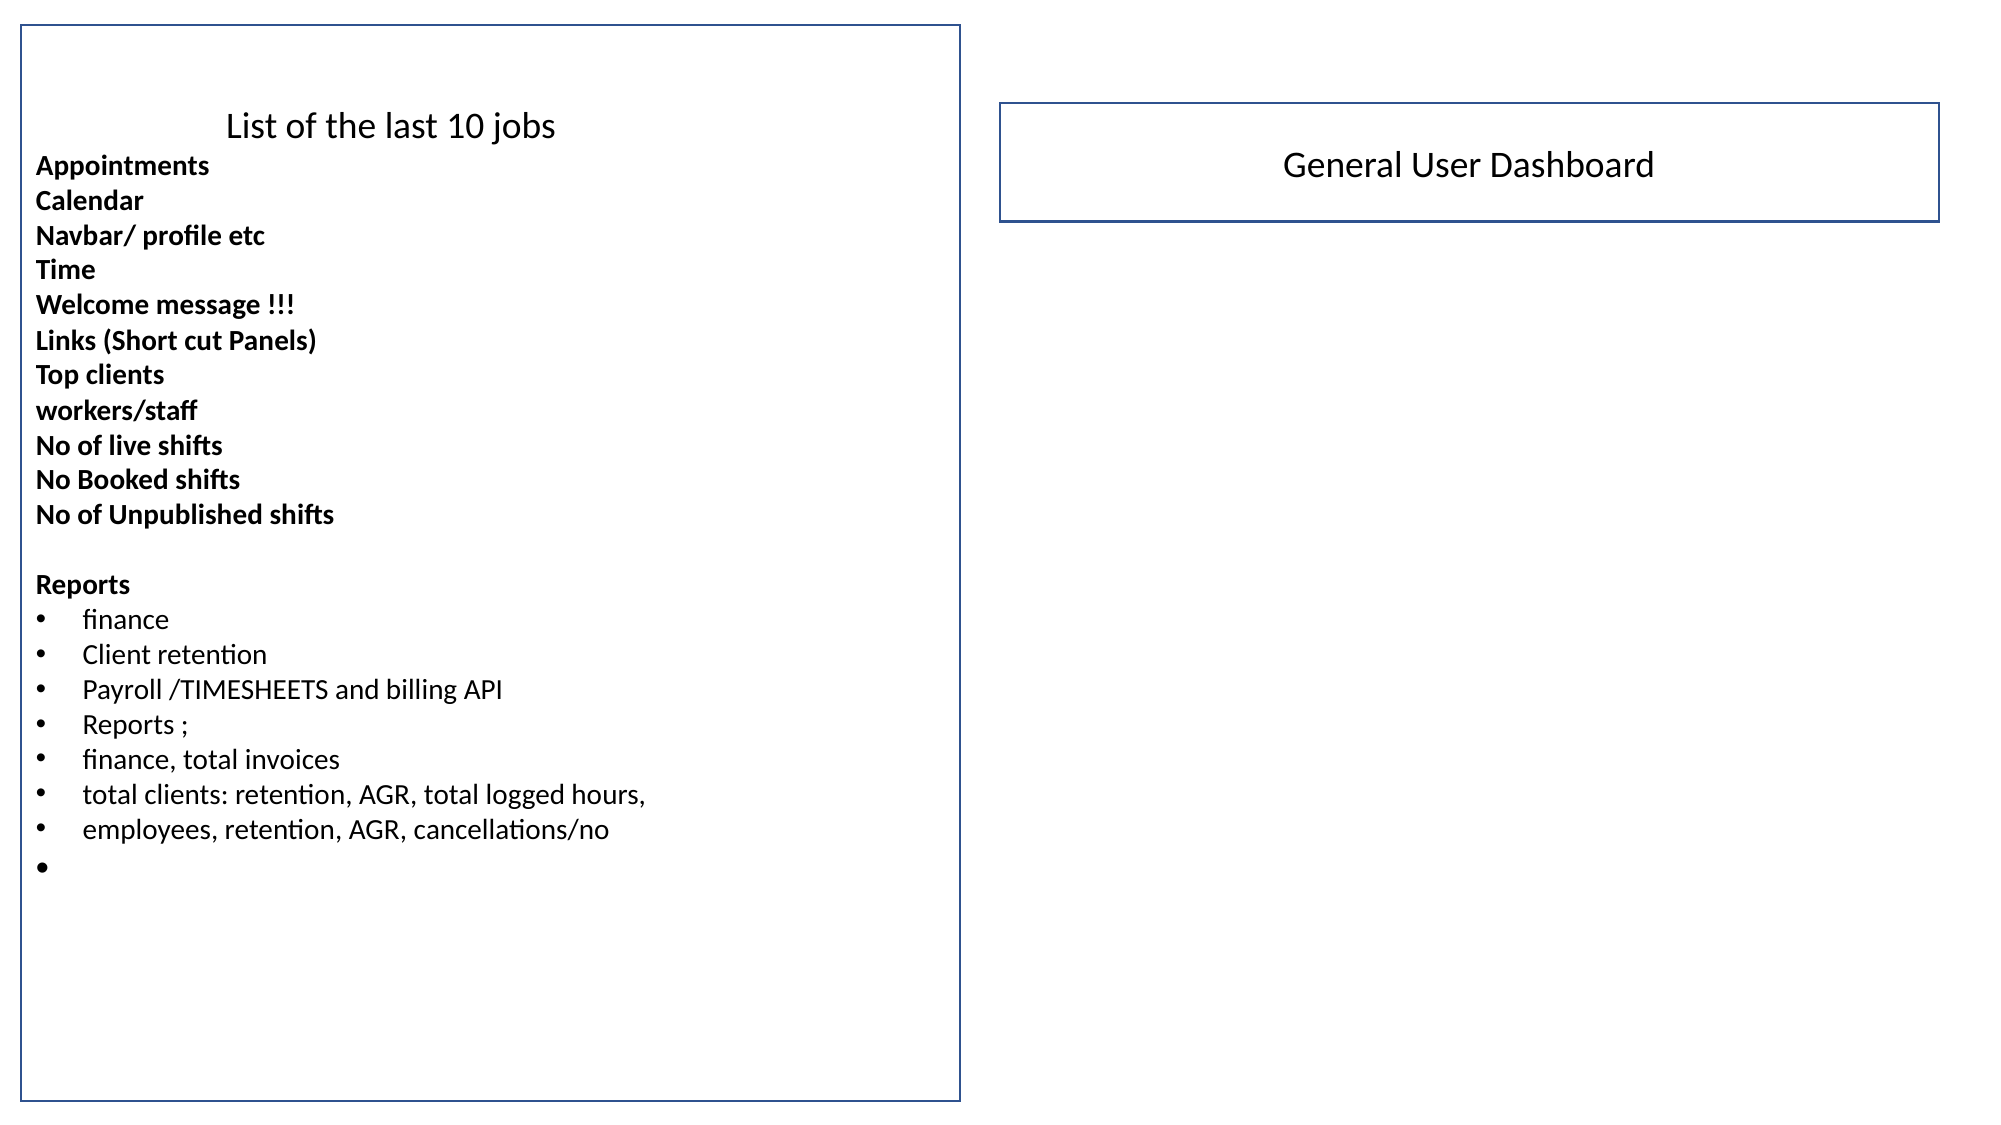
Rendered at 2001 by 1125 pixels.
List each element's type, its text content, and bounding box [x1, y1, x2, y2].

text_box General User Dashboard [1000, 103, 1939, 222]
text_box List of the last 10 jobs Appointments Calendar Navbar/ profile etc Time Welcome message !!! Links (Short cut Panels) Top clients workers/staff No of live shifts No Booked shifts No of Unpublished shifts Reports finance Client retention Payroll /TIMESHEETS and billing API Reports ; finance, total invoices total clients: retention, AGR, total logged hours, employees, retention, AGR, cancellations/no [21, 25, 960, 1101]
